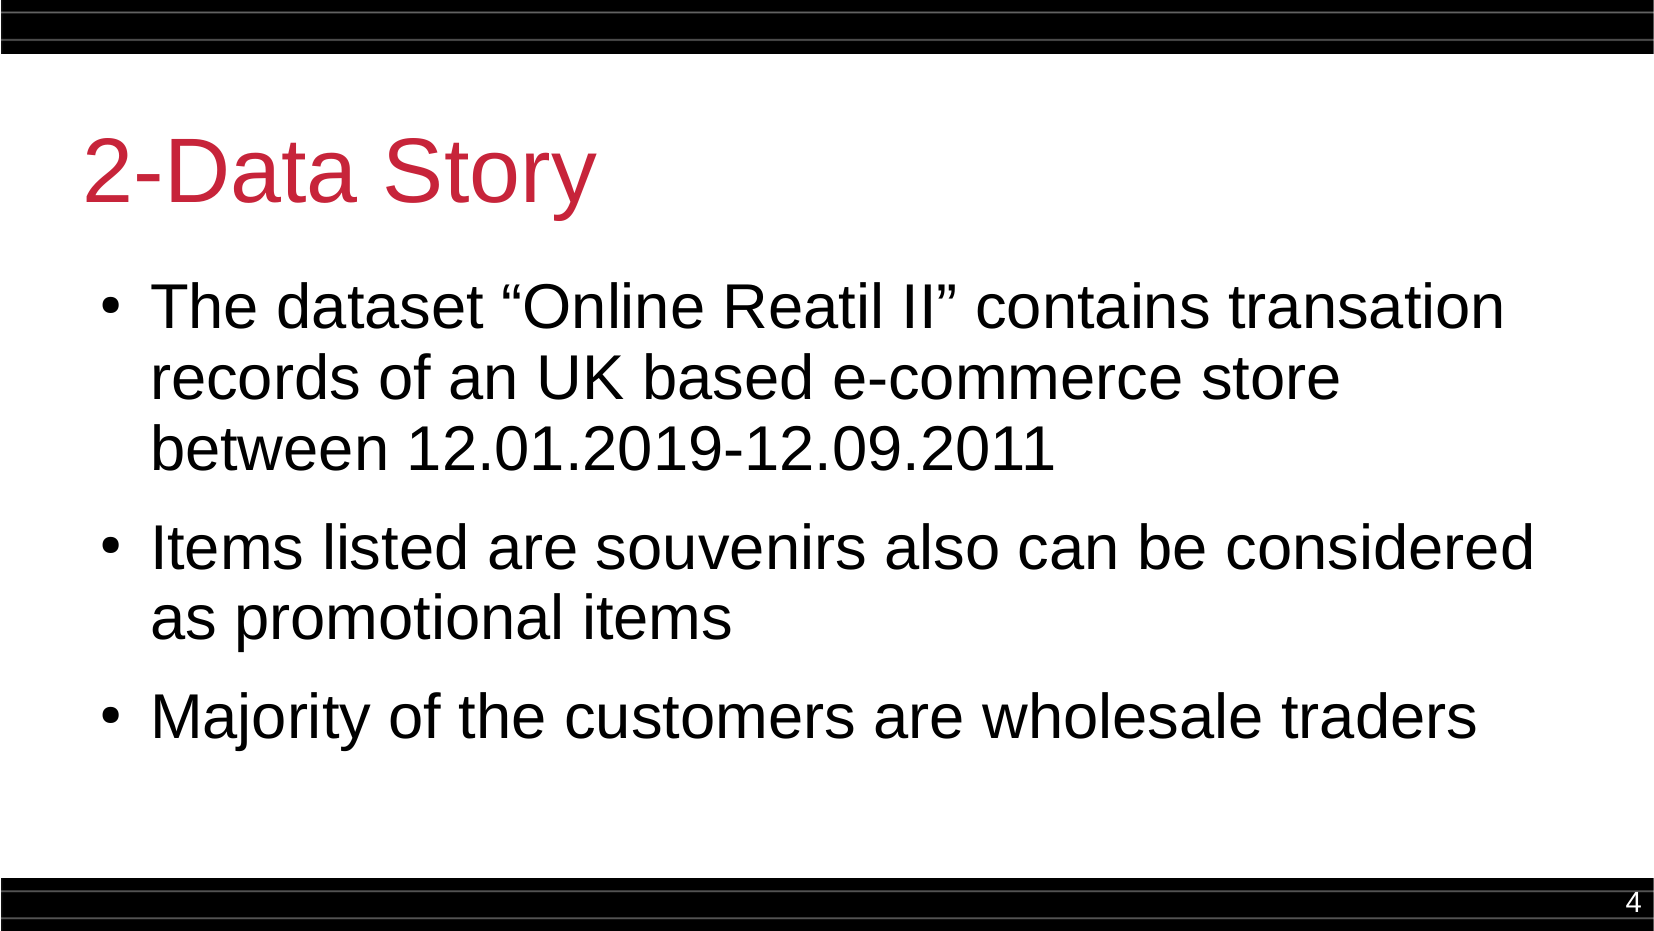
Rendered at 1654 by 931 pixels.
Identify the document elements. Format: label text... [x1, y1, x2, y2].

picture [1, 878, 1654, 931]
picture [1, 0, 1654, 54]
list The dataset “Online Reatil II” contains transation records of an UK based e-commerce store between 12.01.2019-12.09.2011 Items listed are souvenirs also can be considered as promotional items Majority of the customers are wholesale traders [82, 271, 1571, 758]
title 2-Data Story [82, 92, 1571, 249]
